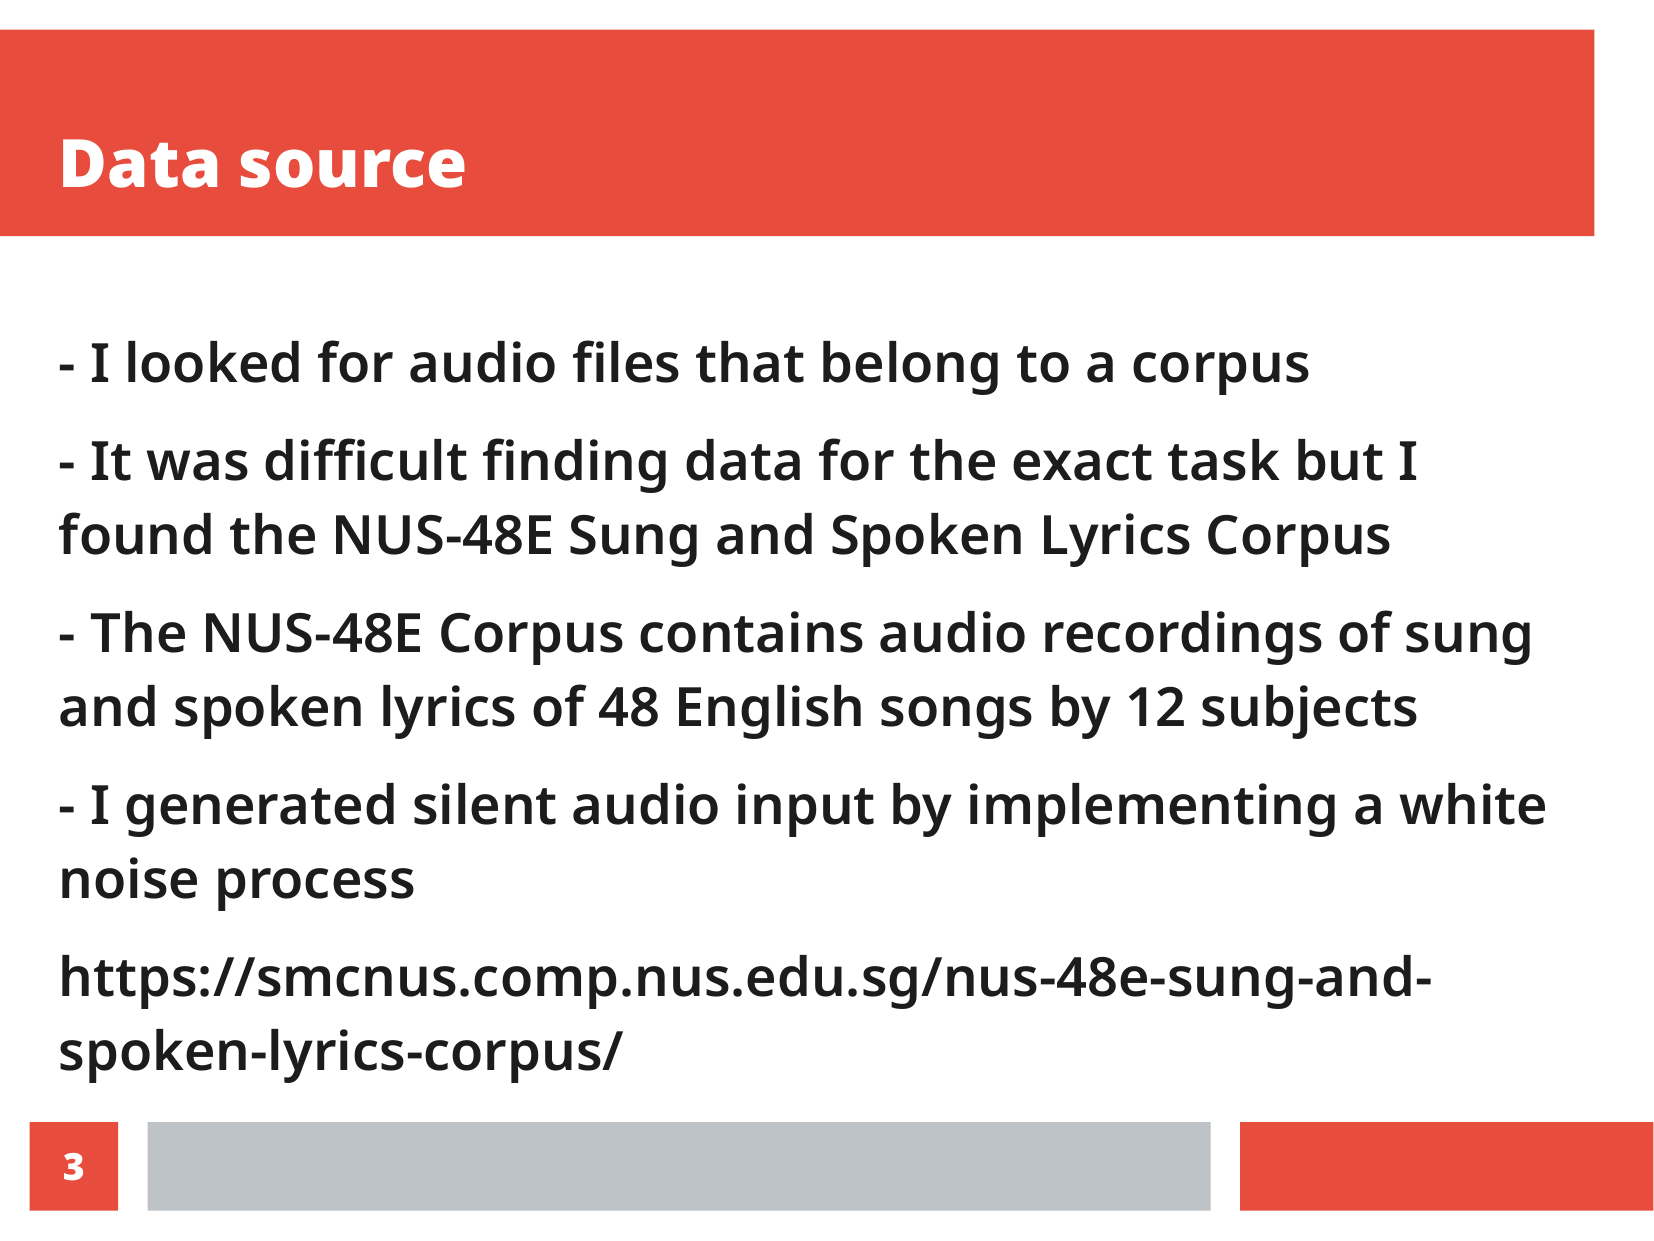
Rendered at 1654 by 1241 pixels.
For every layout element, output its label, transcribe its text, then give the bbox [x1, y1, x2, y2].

title Data source [59, 59, 1595, 207]
list - I looked for audio files that belong to a corpus - It was difficult finding data for the exact task but I found the NUS-48E Sung and Spoken Lyrics Corpus - The NUS-48E Corpus contains audio recordings of sung and spoken lyrics of 48 English songs by 12 subjects - I generated silent audio input by implementing a white noise process https://smcnus.comp.nus.edu.sg/nus-48e-sung-and-spoken-lyrics-corpus/ [59, 324, 1565, 1093]
